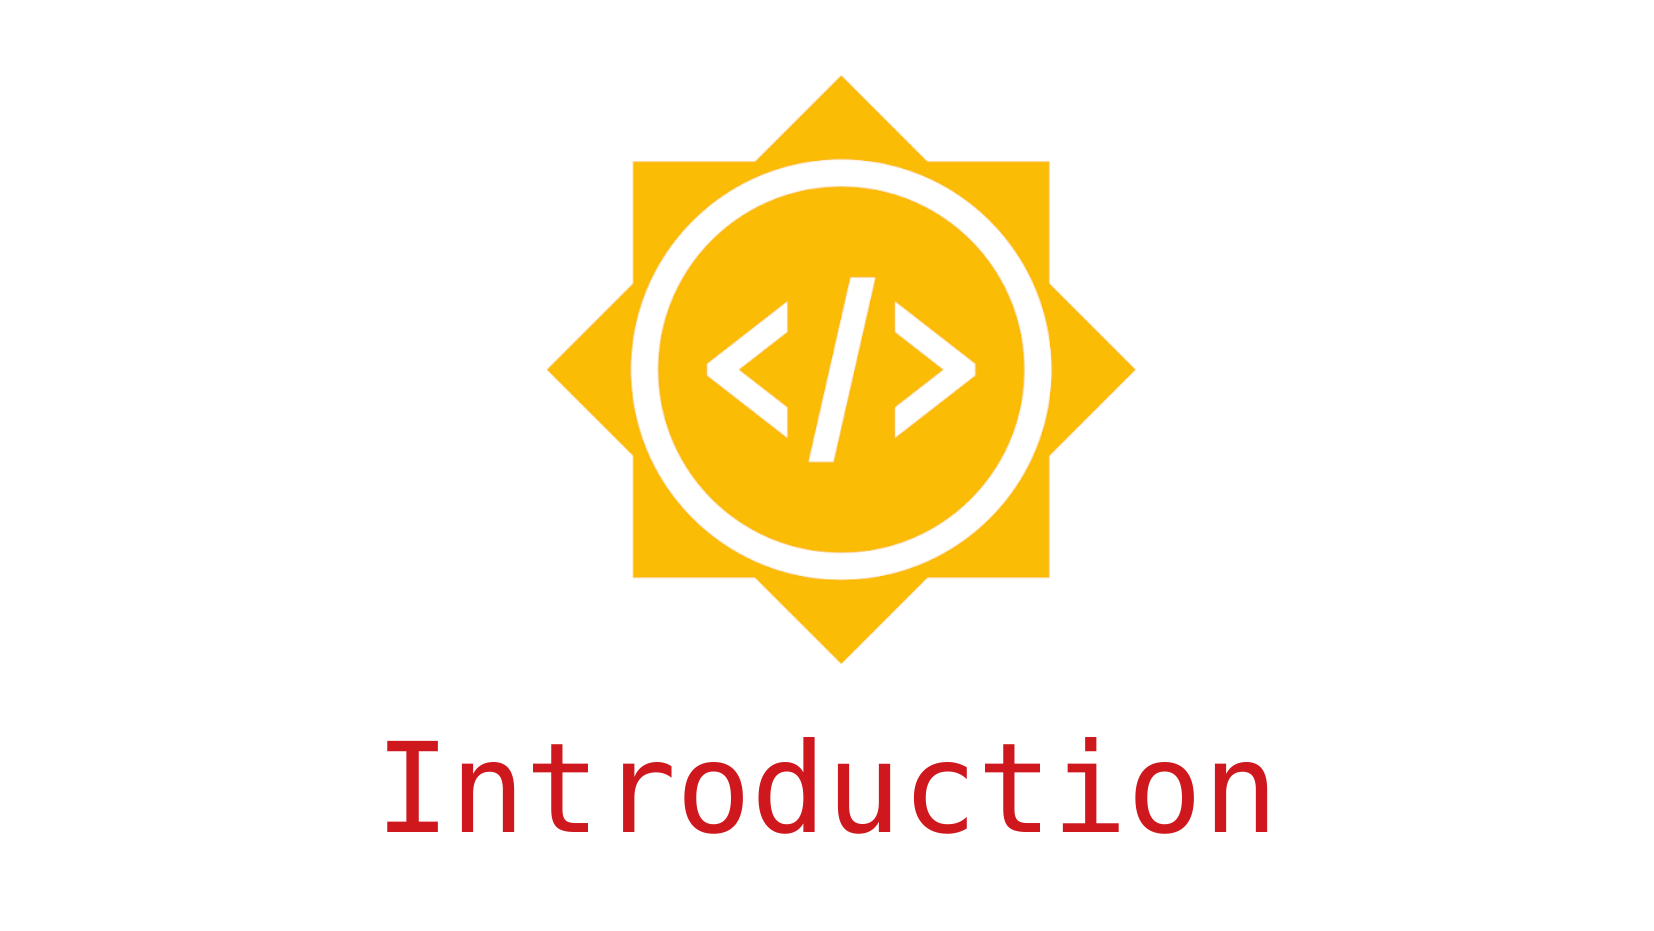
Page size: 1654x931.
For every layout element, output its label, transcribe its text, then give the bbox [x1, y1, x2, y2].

picture [299, 35, 1355, 709]
text_box Introduction [360, 709, 1294, 869]
